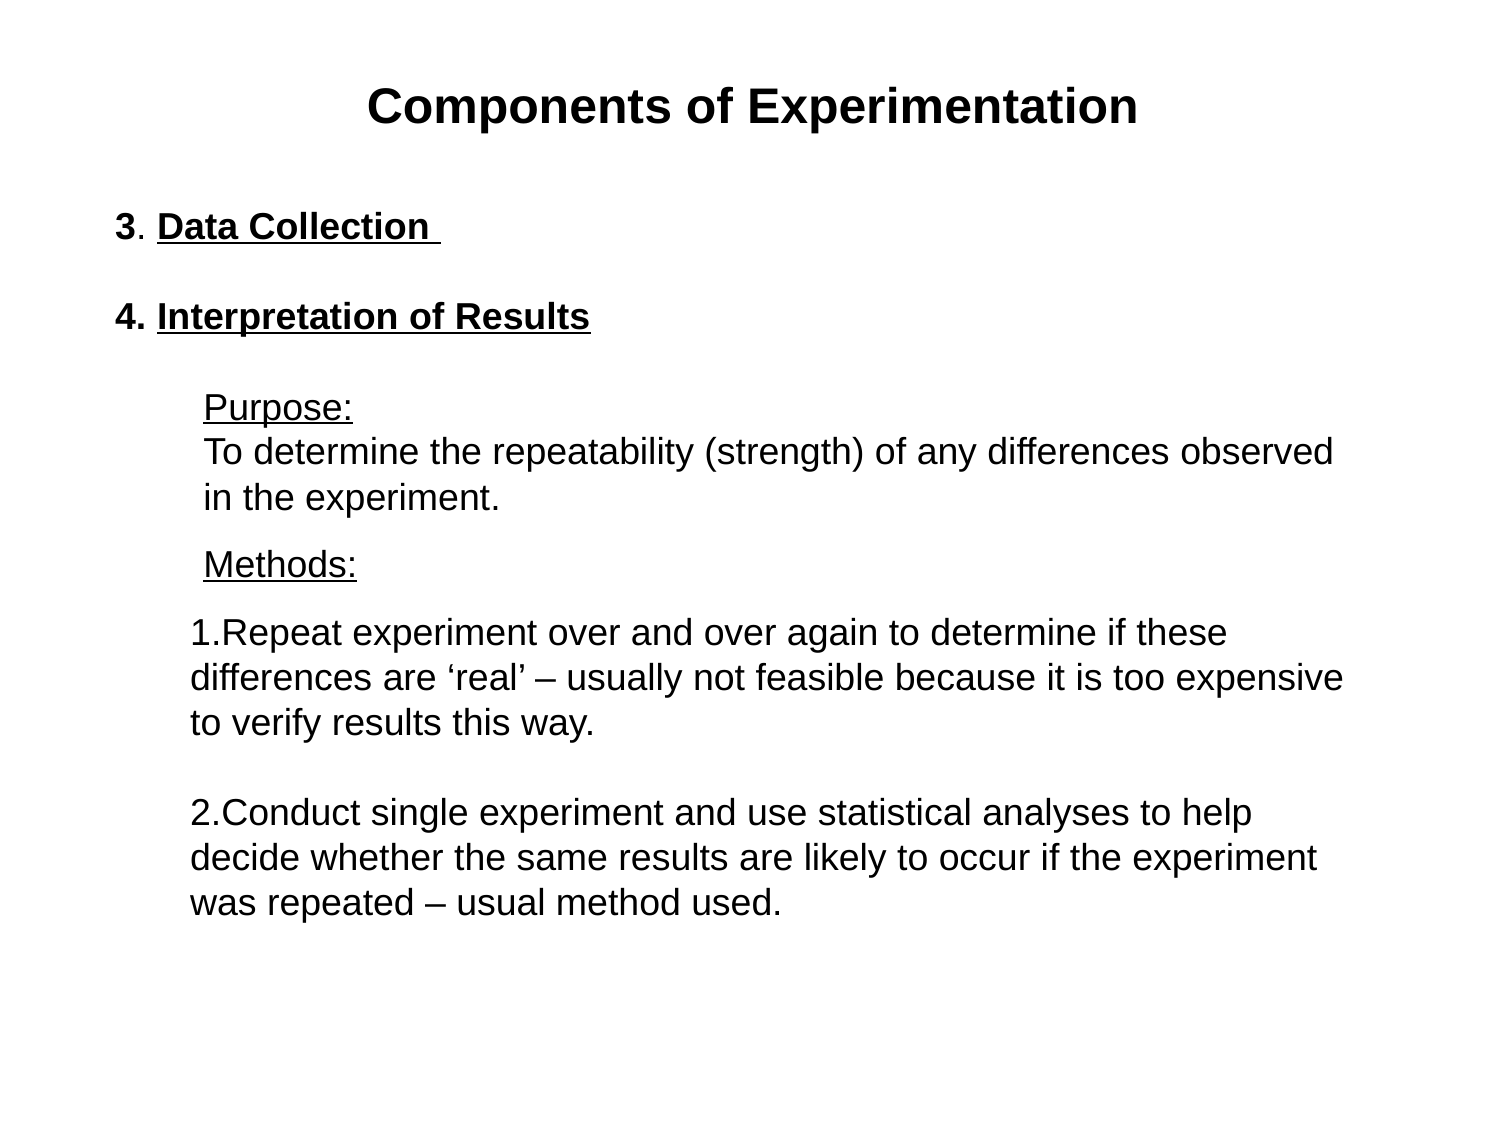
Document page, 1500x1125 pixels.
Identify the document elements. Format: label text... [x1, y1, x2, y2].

text_box Components of Experimentation [352, 66, 1155, 142]
text_box 3. Data Collection 4. Interpretation of Results Purpose: To determine the repeatability (strength) of any differences observed in the experiment. Methods: Repeat experiment over and over again to determine if these differences are ‘real’ – usually not feasible because it is too expensive to verify results this way. 2.Conduct single experiment and use statistical analyses to help decide whether the same results are likely to occur if the experiment was repeated – usual method used. [100, 149, 1376, 931]
